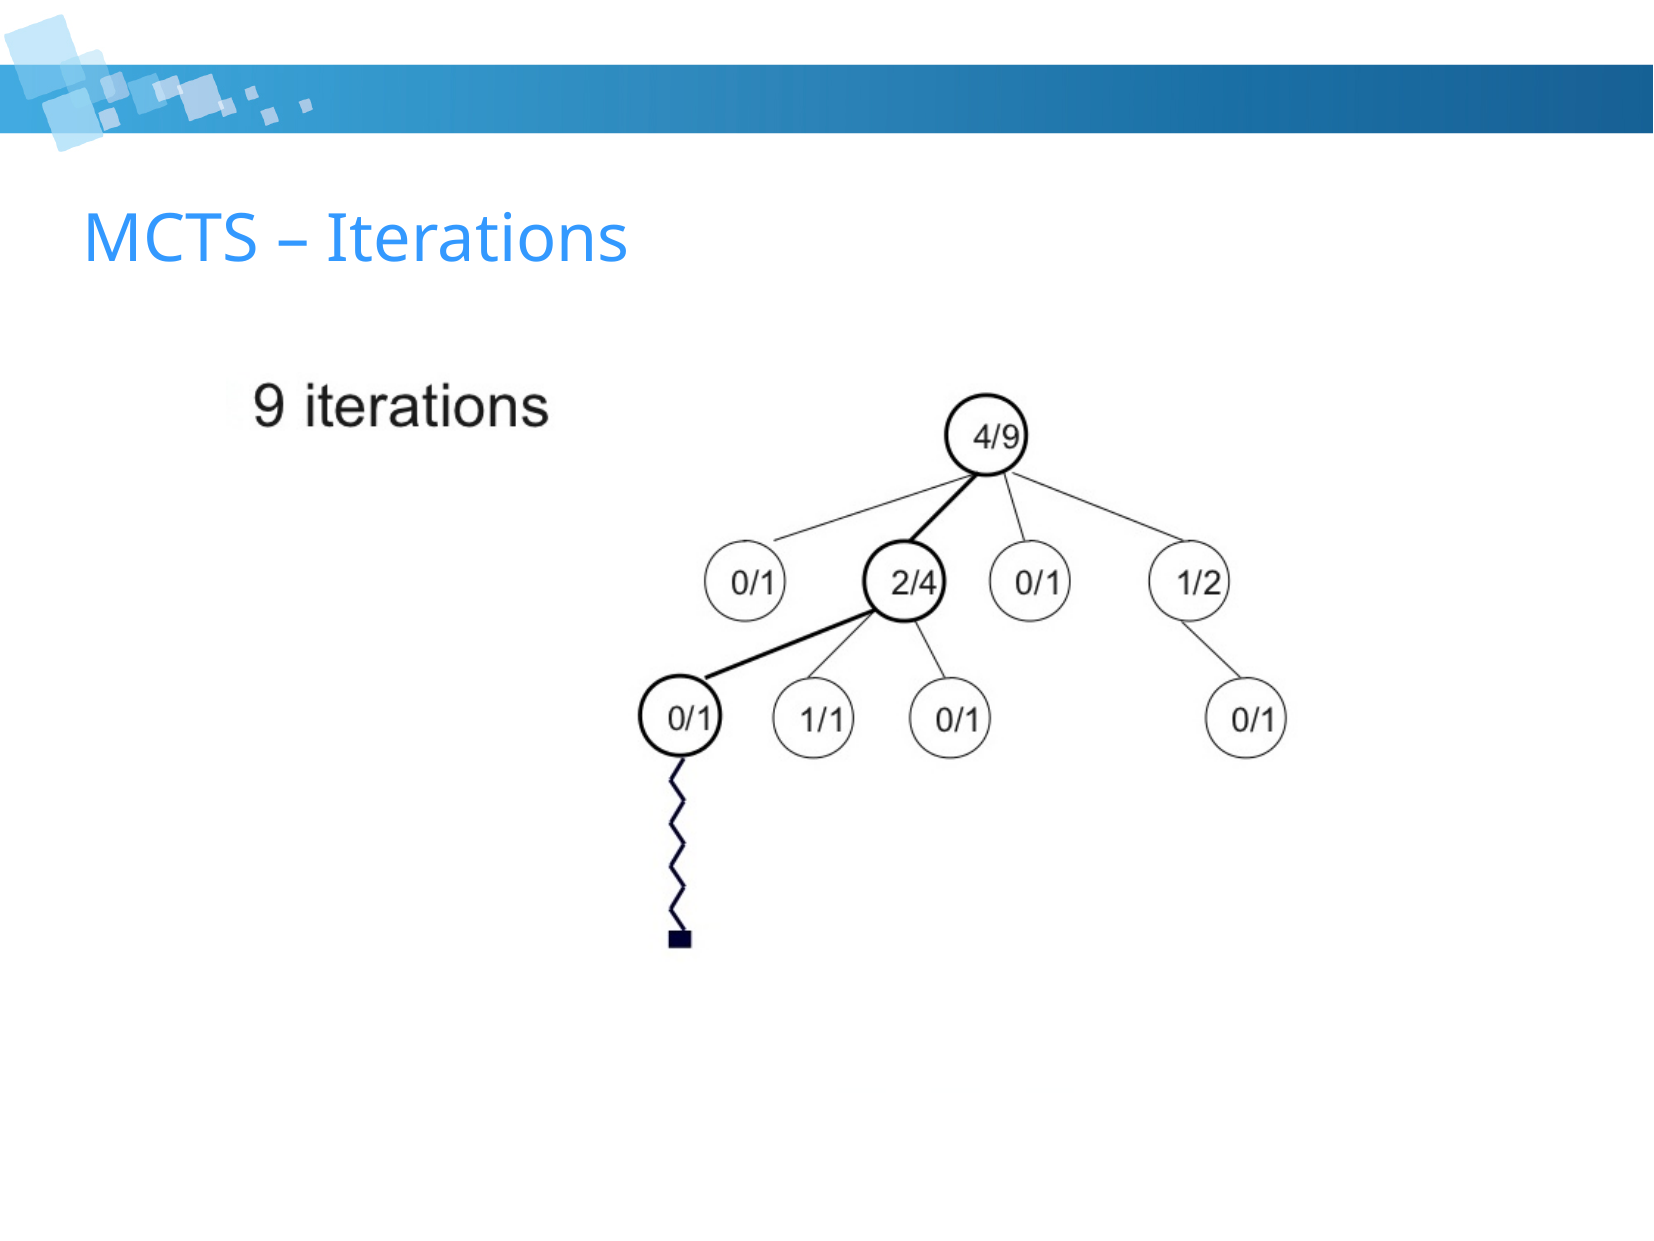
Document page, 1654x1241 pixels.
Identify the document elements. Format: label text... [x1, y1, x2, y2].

title MCTS – Iterations [82, 132, 1571, 340]
picture [0, 0, 1653, 1238]
